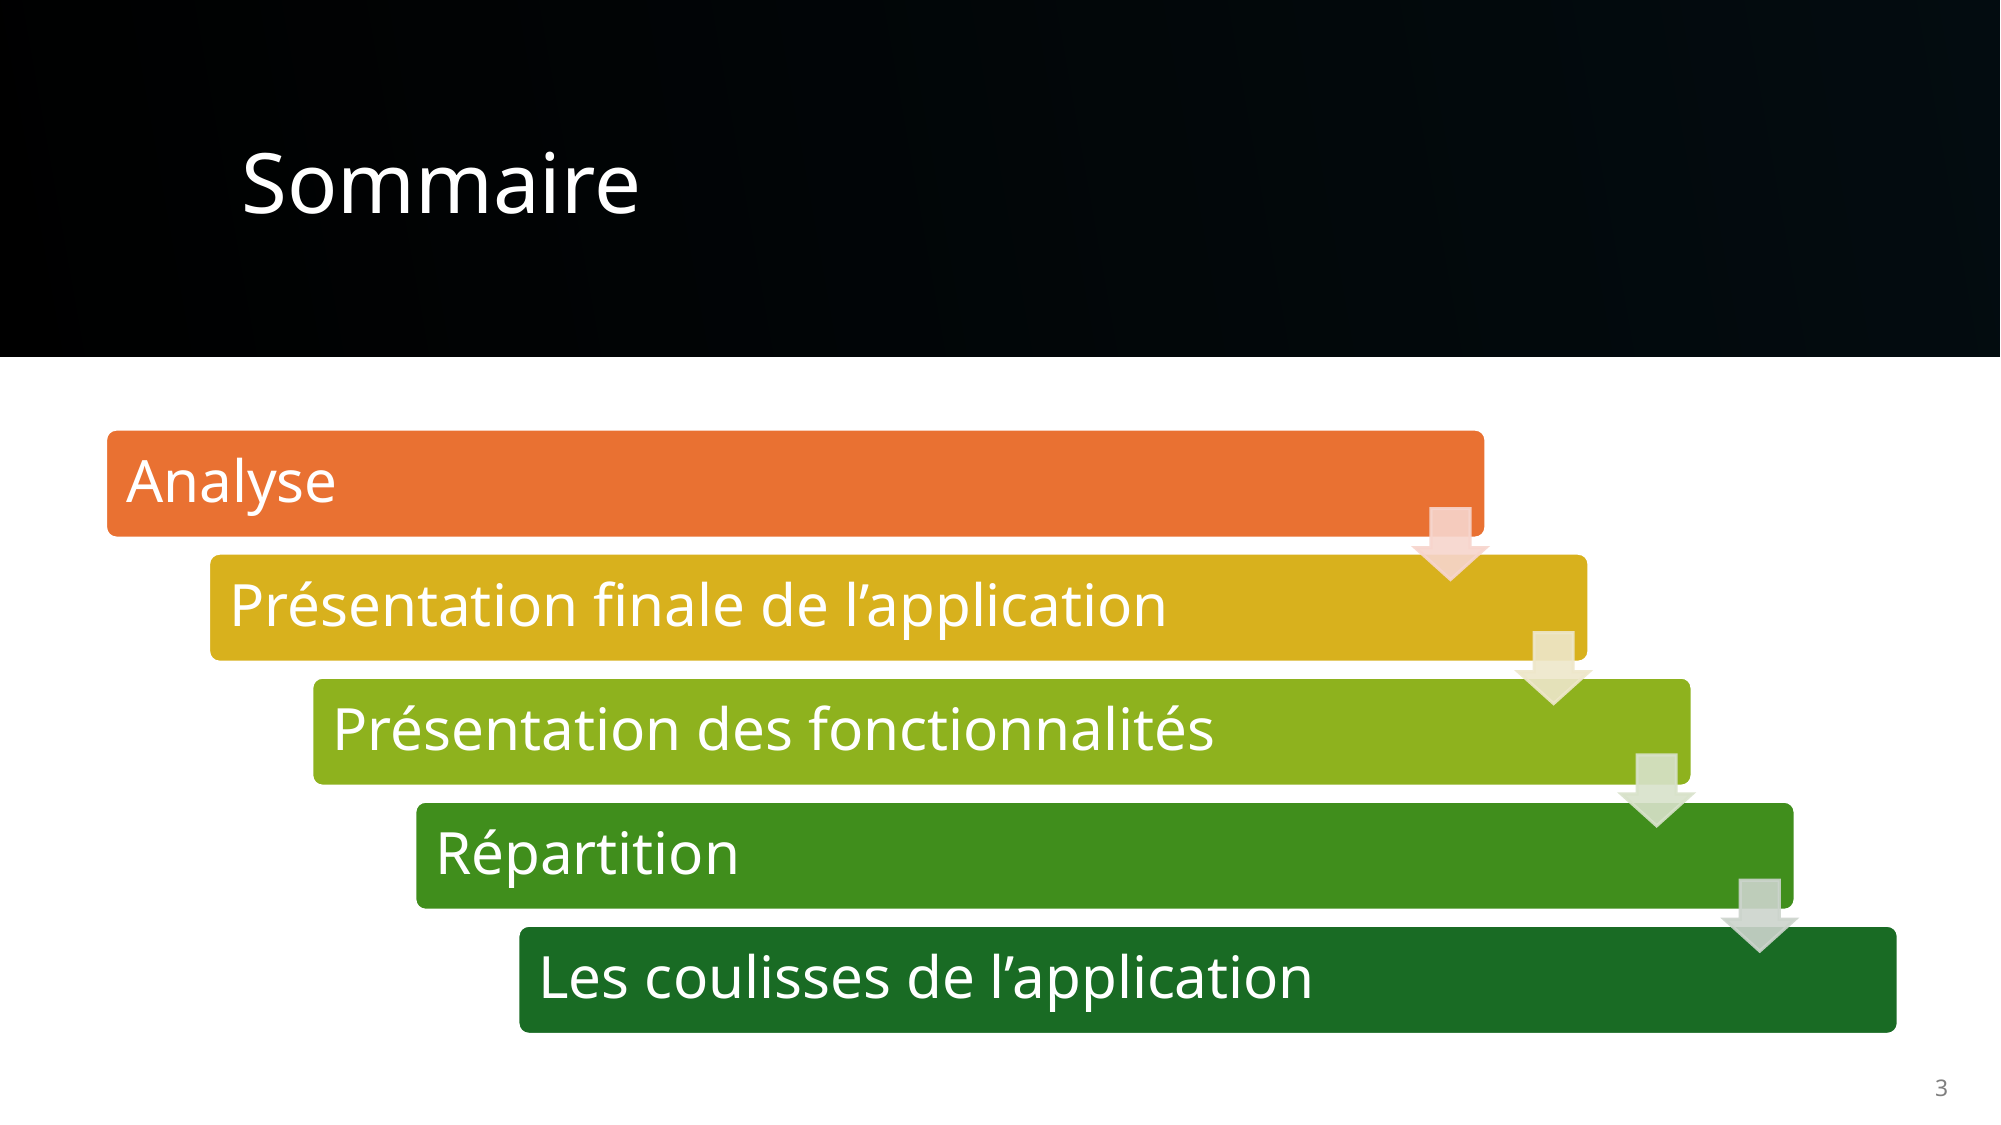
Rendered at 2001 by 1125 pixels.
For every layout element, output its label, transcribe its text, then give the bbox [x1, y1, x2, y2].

text_box Les coulisses de l’application [517, 925, 1899, 1035]
text_box Analyse [105, 429, 1486, 539]
title Sommaire [226, 57, 1822, 316]
text_box [0, 0, 2000, 1125]
text_box Répartition [414, 801, 1796, 911]
text_box Présentation des fonctionnalités [311, 677, 1693, 787]
text_box Présentation finale de l’application [208, 553, 1589, 663]
